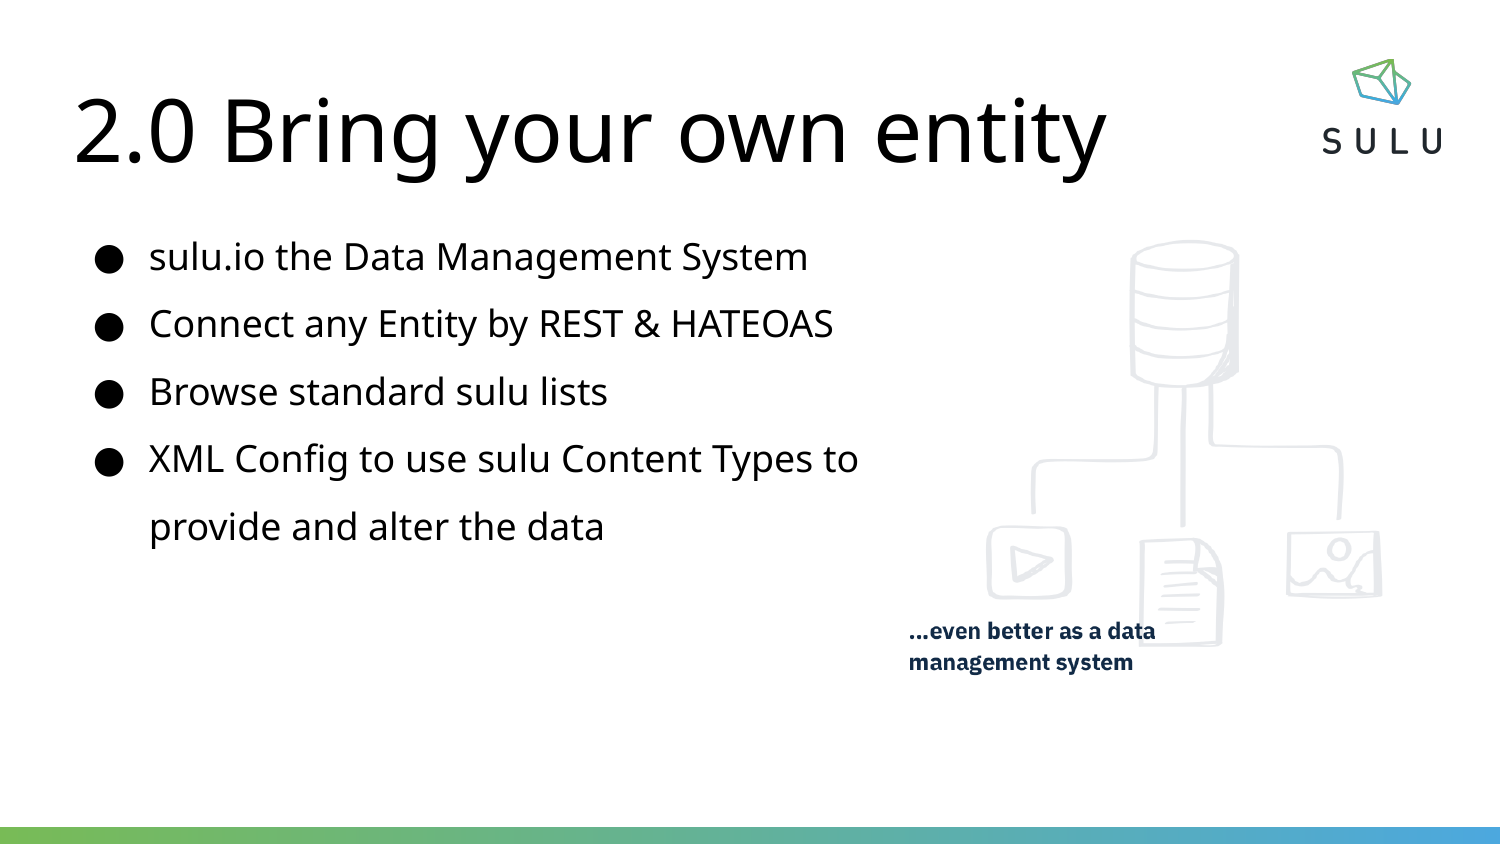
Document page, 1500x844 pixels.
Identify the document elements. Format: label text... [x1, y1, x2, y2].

picture [885, 200, 1399, 690]
list sulu.io the Data Management System Connect any Entity by REST & HATEOAS Browse standard sulu lists XML Config to use sulu Content Types to provide and alter the data [59, 195, 885, 779]
picture [1323, 59, 1441, 154]
title 2.0 Bring your own entity [59, 59, 1317, 196]
